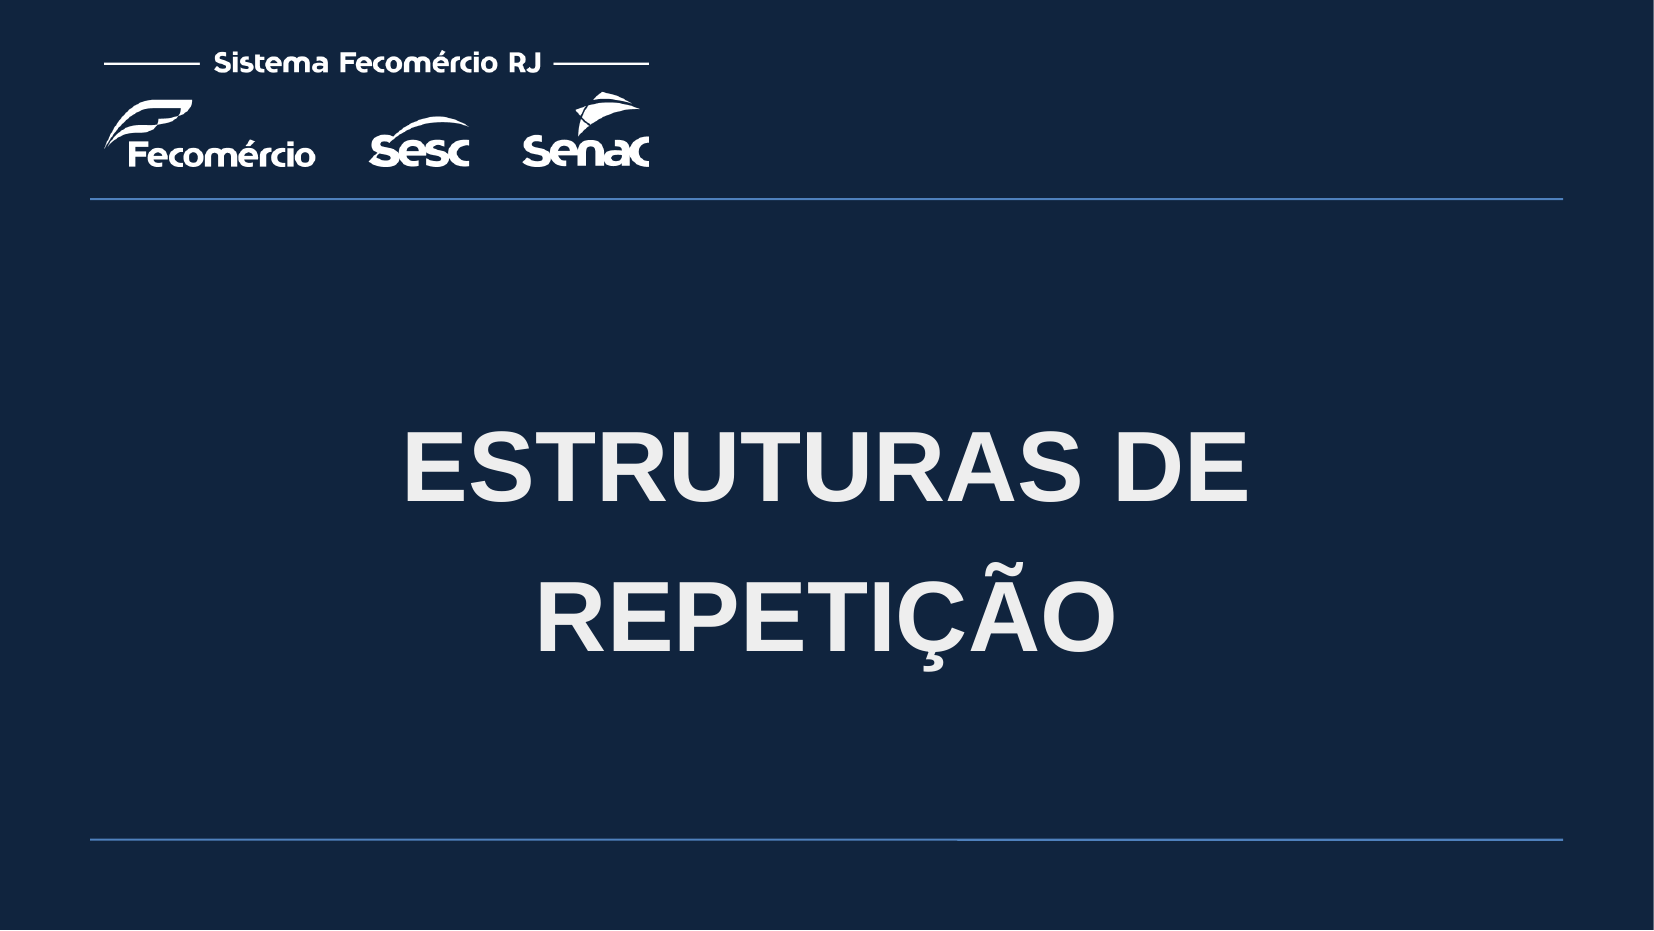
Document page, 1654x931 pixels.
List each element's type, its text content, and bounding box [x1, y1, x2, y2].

picture [104, 50, 649, 167]
text_box ESTRUTURAS DE REPETIÇÃO [94, 206, 1559, 836]
